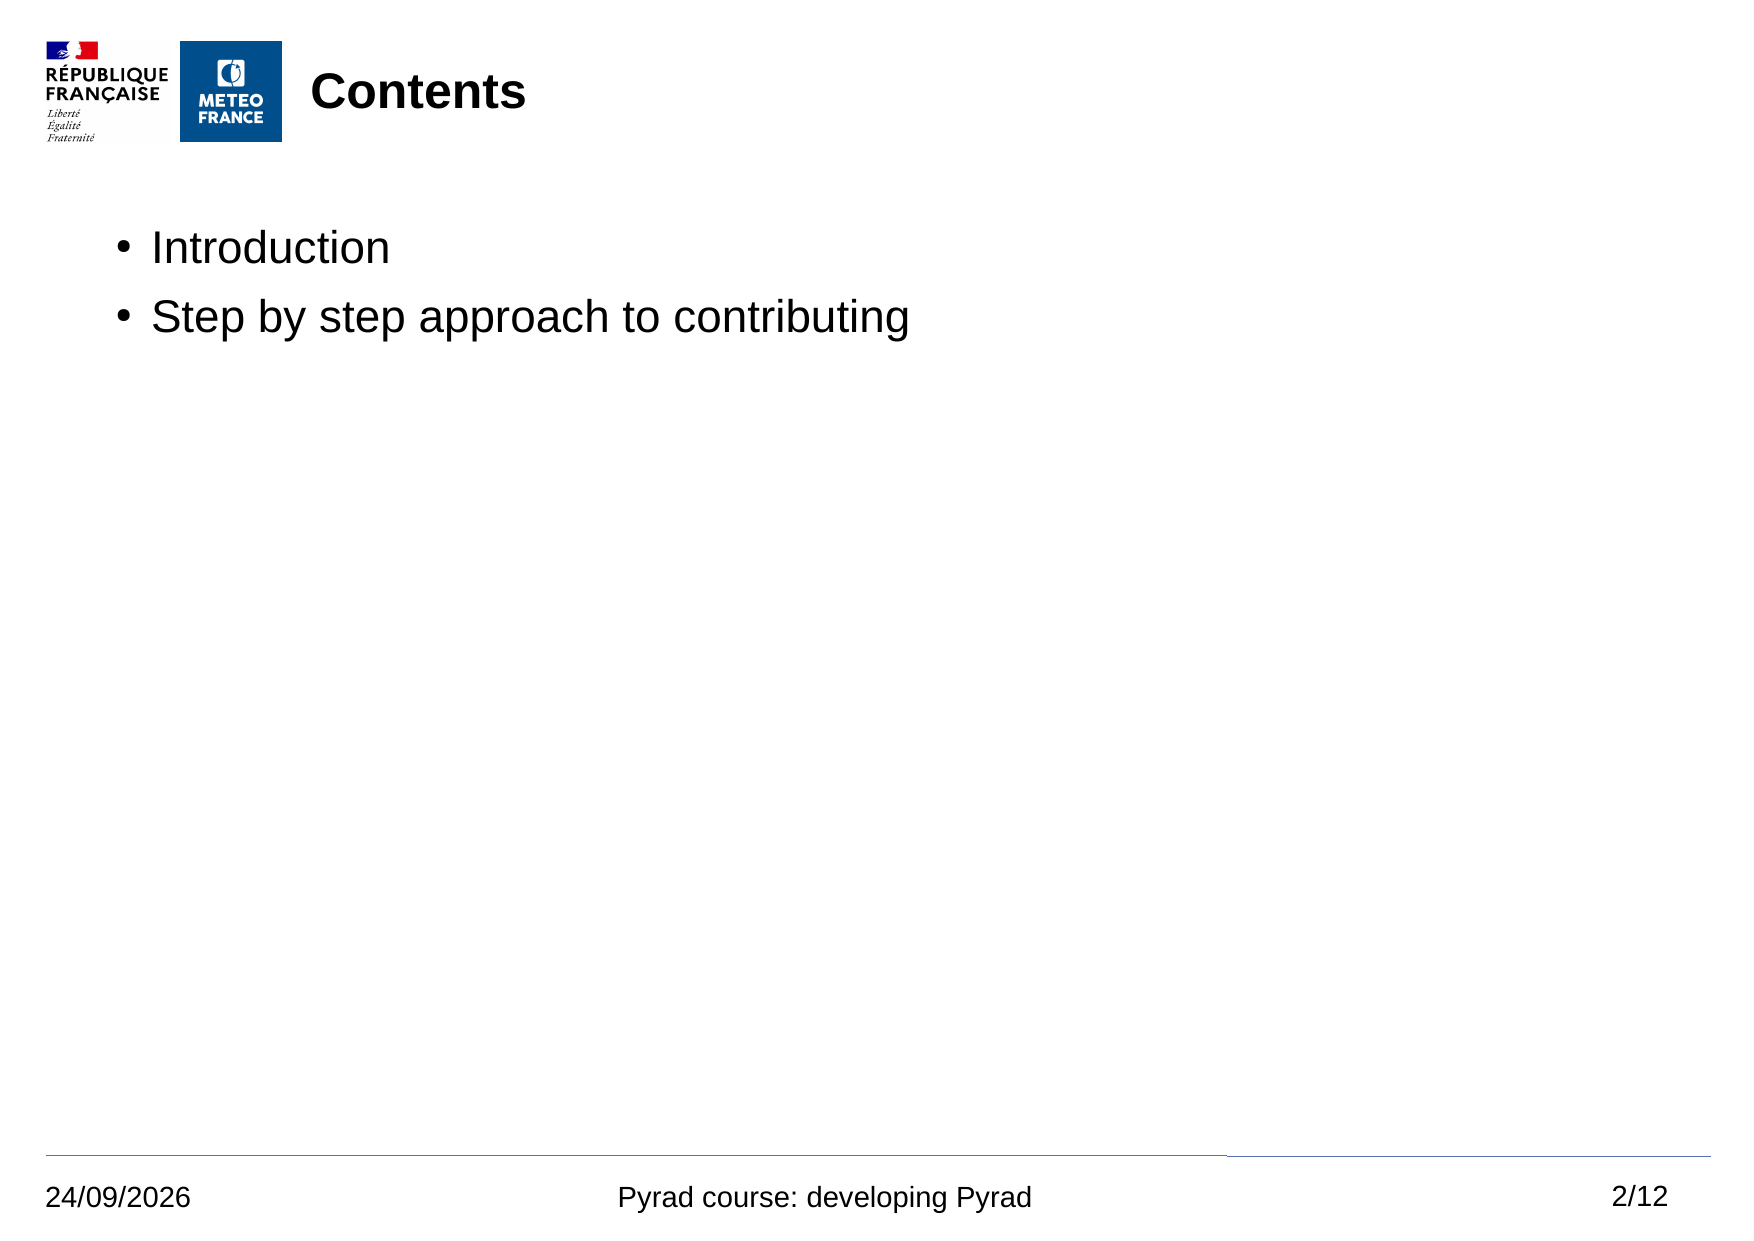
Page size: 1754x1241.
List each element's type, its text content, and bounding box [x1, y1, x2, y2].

picture [180, 41, 282, 142]
picture [46, 41, 172, 142]
list Introduction Step by step approach to contributing [44, 222, 1712, 1118]
title Contents [310, 40, 1697, 142]
